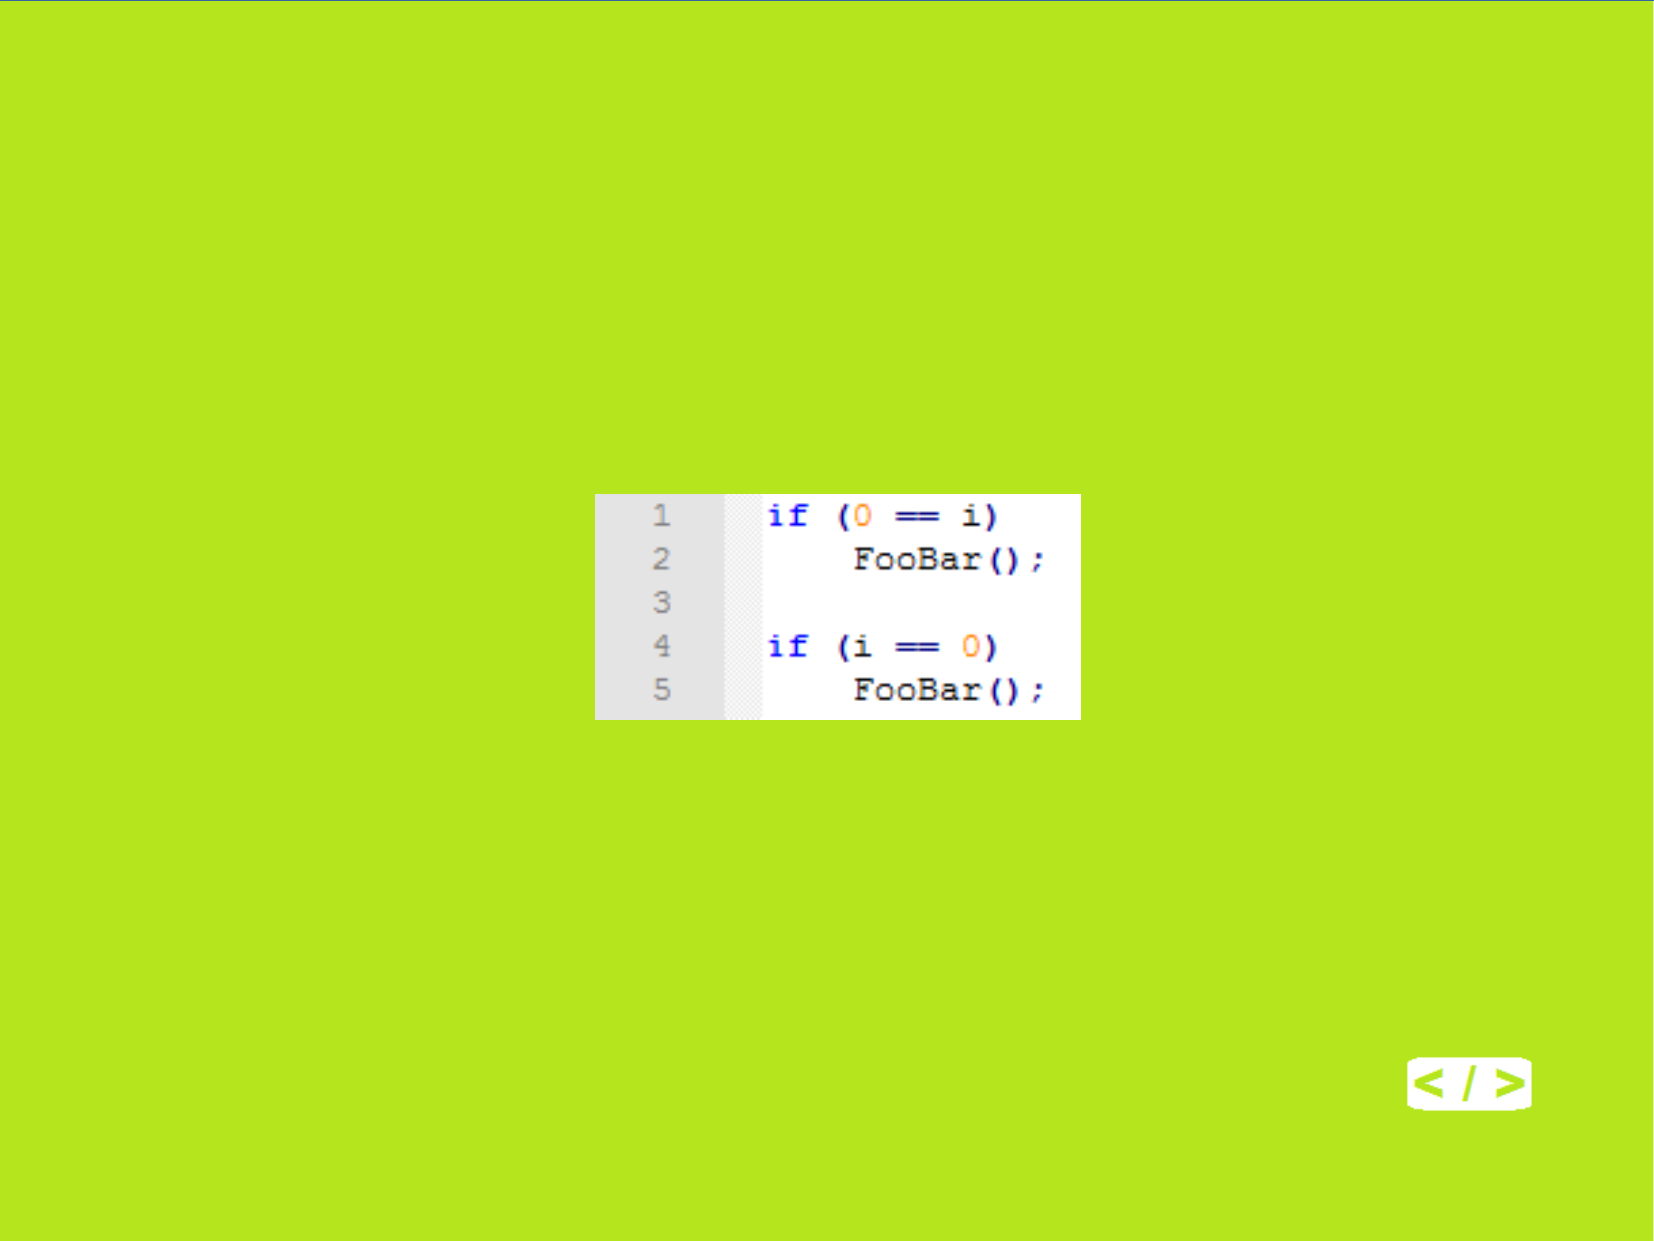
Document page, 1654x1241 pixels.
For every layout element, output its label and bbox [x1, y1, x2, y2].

picture [595, 494, 1081, 720]
picture [1395, 1042, 1546, 1126]
text_box [0, 0, 1654, 1241]
